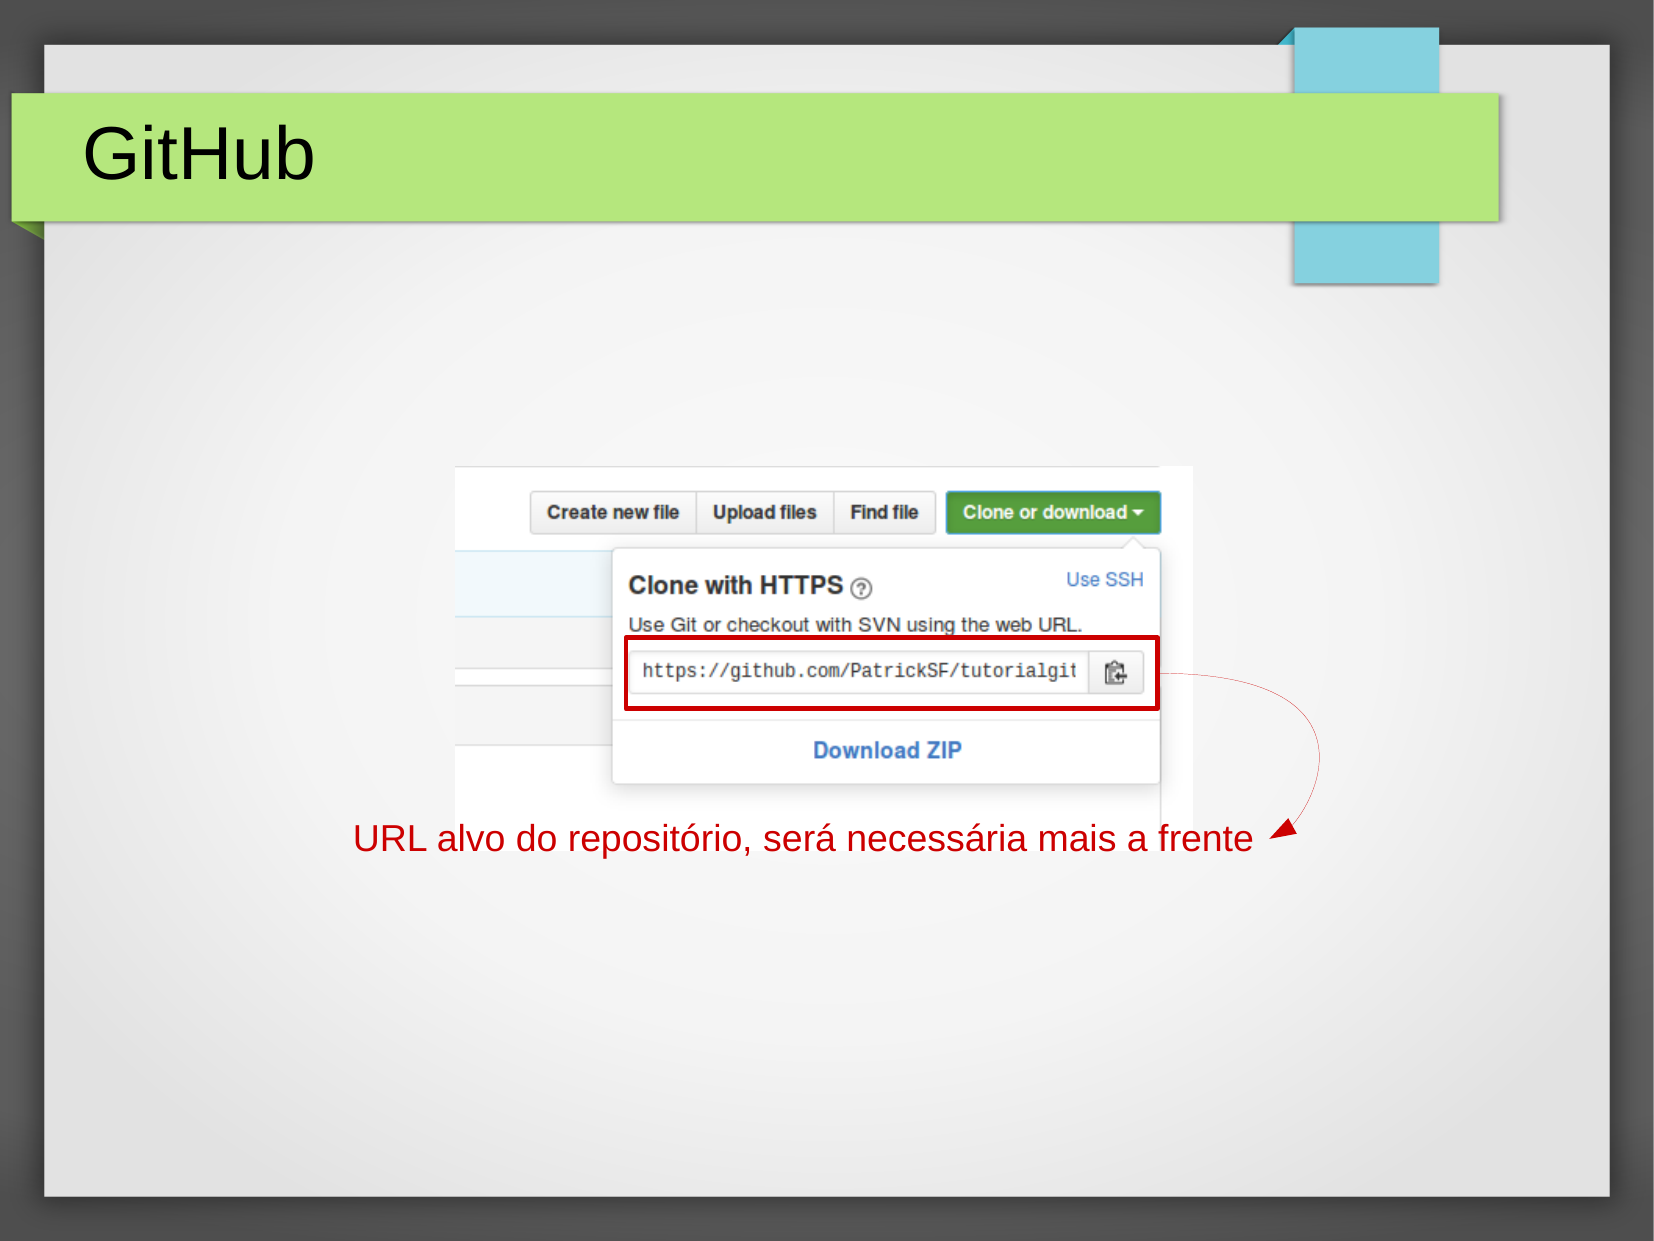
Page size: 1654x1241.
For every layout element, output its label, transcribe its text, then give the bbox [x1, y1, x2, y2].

text_box URL alvo do repositório, será necessária mais a frente [338, 810, 1270, 868]
title GitHub [82, 94, 1264, 213]
picture [0, 0, 1654, 1241]
